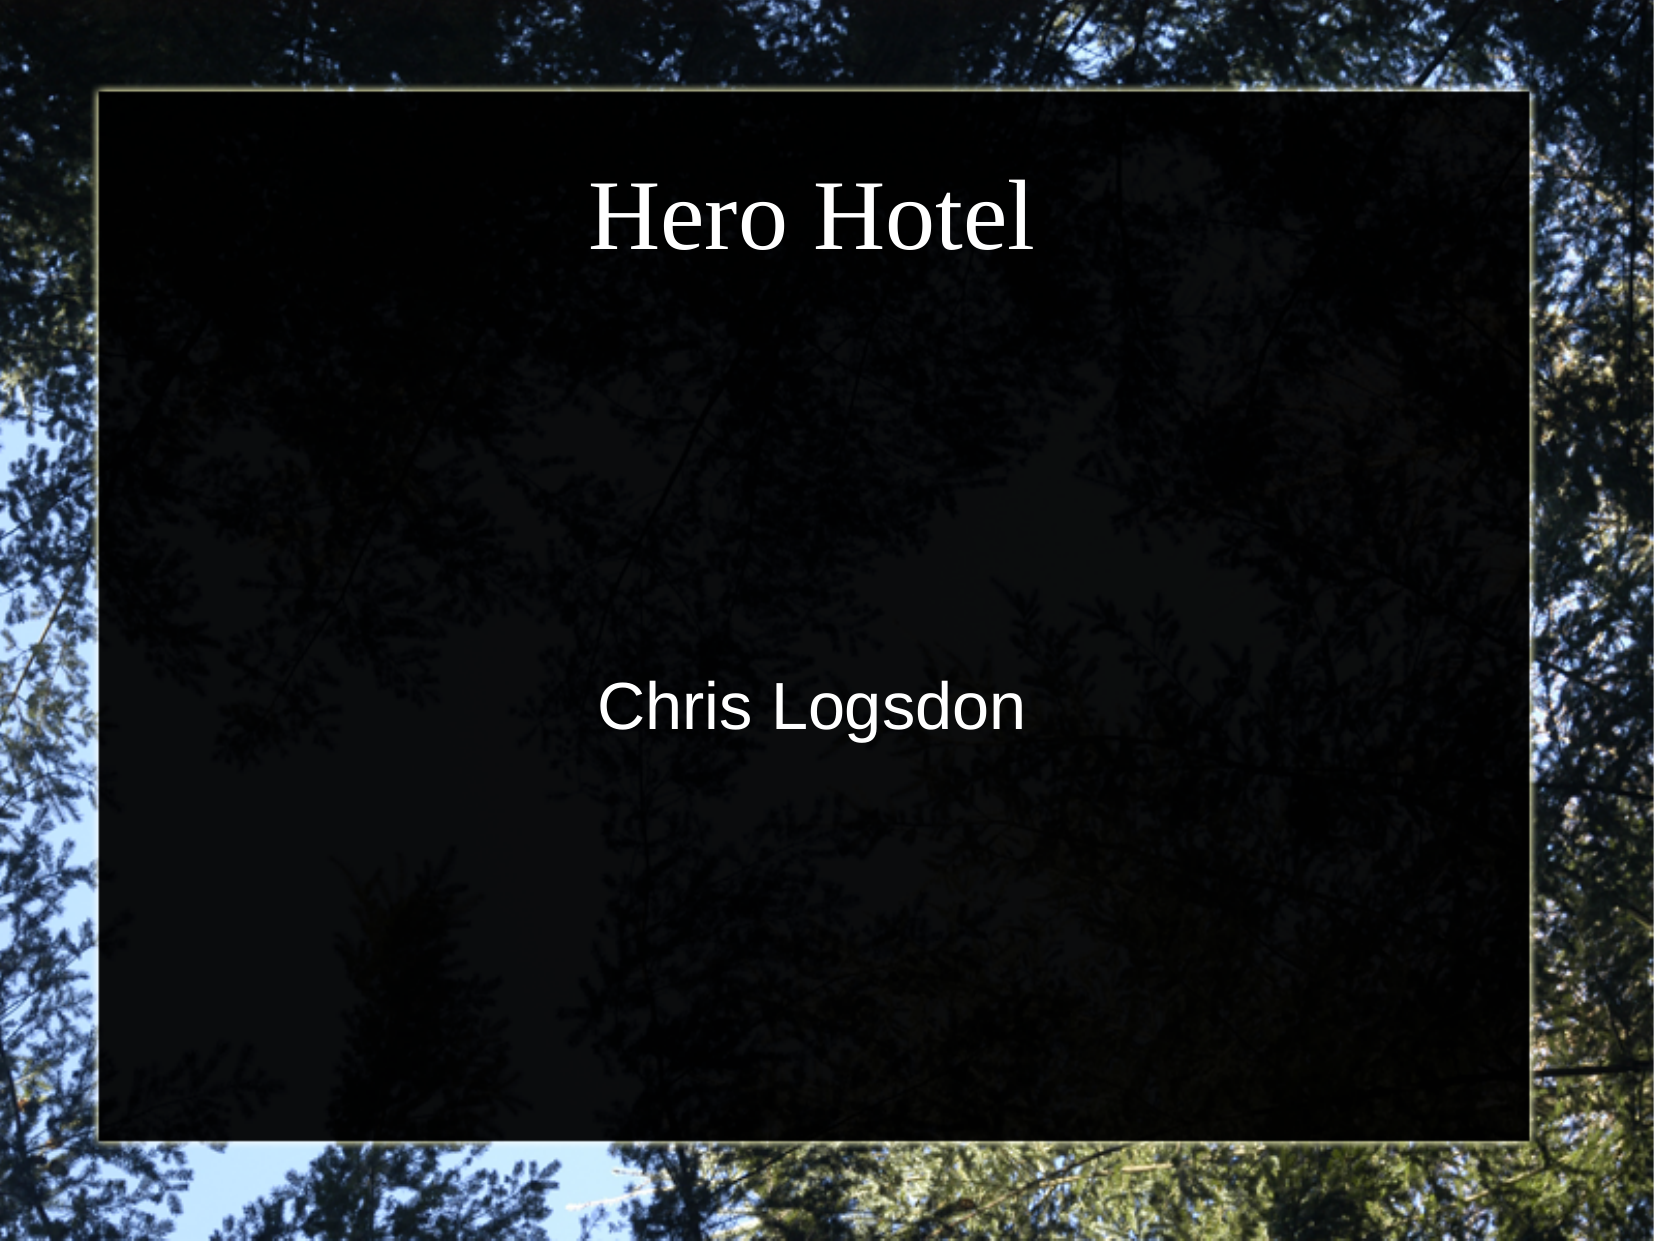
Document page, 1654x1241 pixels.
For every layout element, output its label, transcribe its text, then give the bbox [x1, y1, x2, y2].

subtitle Chris Logsdon [88, 290, 1536, 1123]
title Hero Hotel [88, 105, 1536, 290]
picture [0, 0, 1654, 1241]
